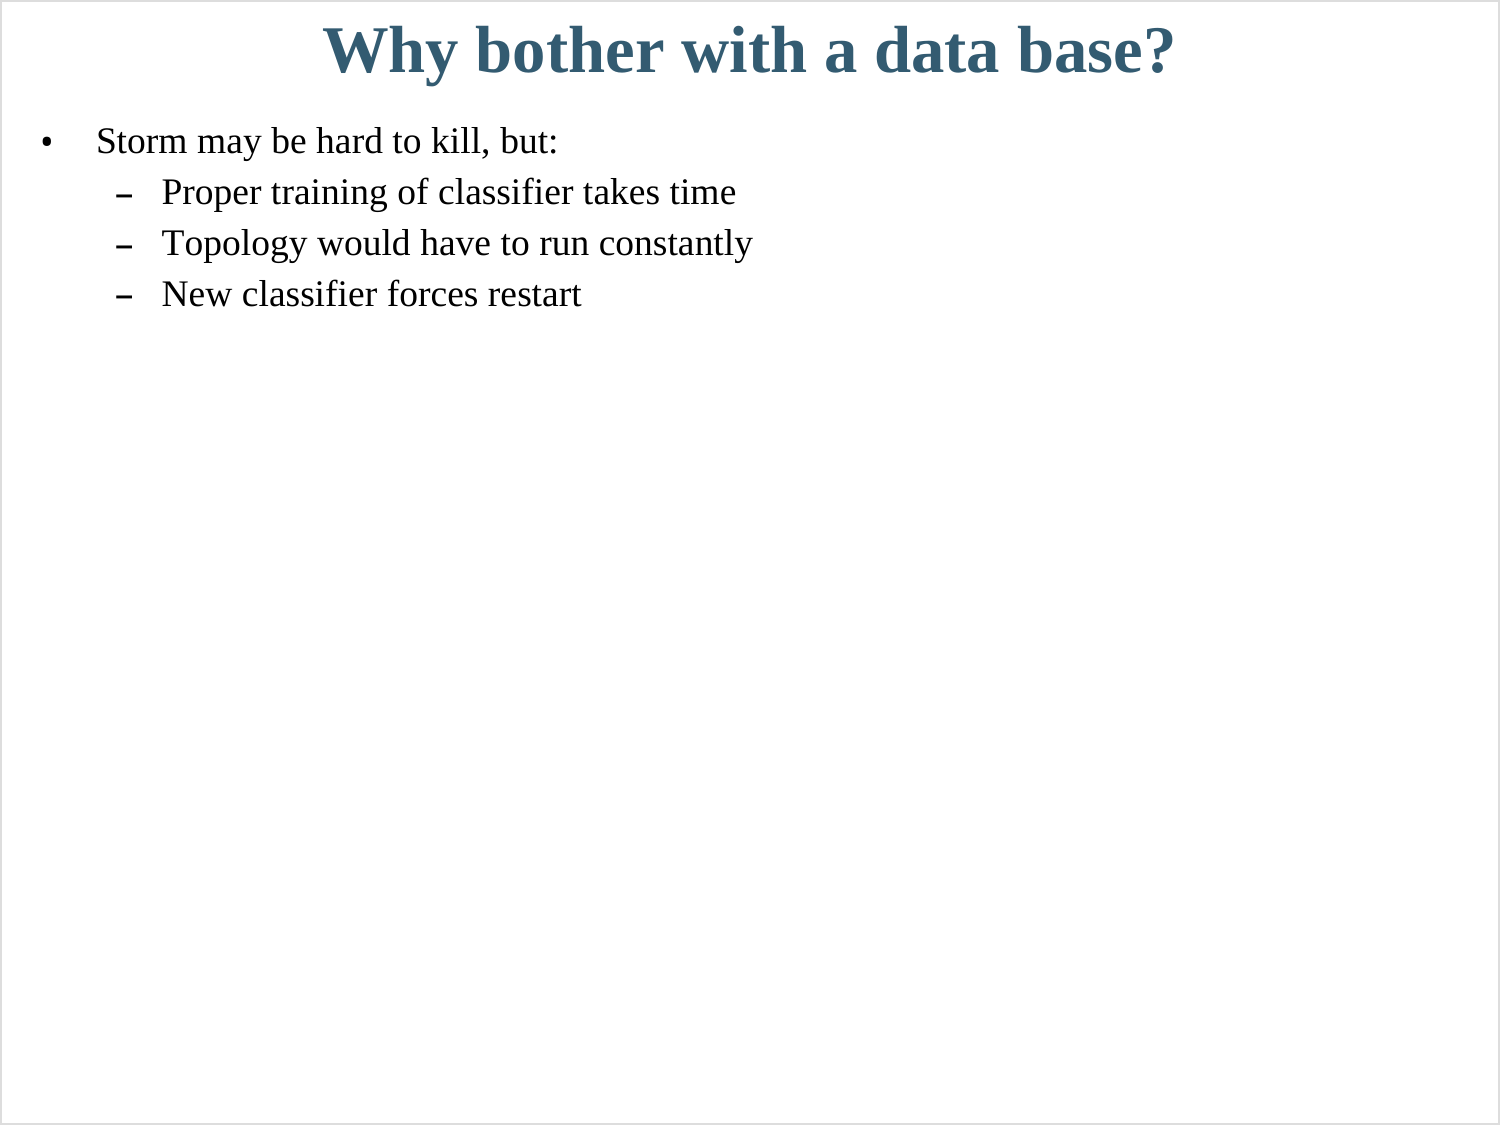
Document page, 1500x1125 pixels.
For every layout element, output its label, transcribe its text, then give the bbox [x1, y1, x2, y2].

list Storm may be hard to kill, but: Proper training of classifier takes time Topology would have to run constantly New classifier forces restart [24, 112, 1476, 781]
title Why bother with a data base? [0, 0, 1500, 138]
